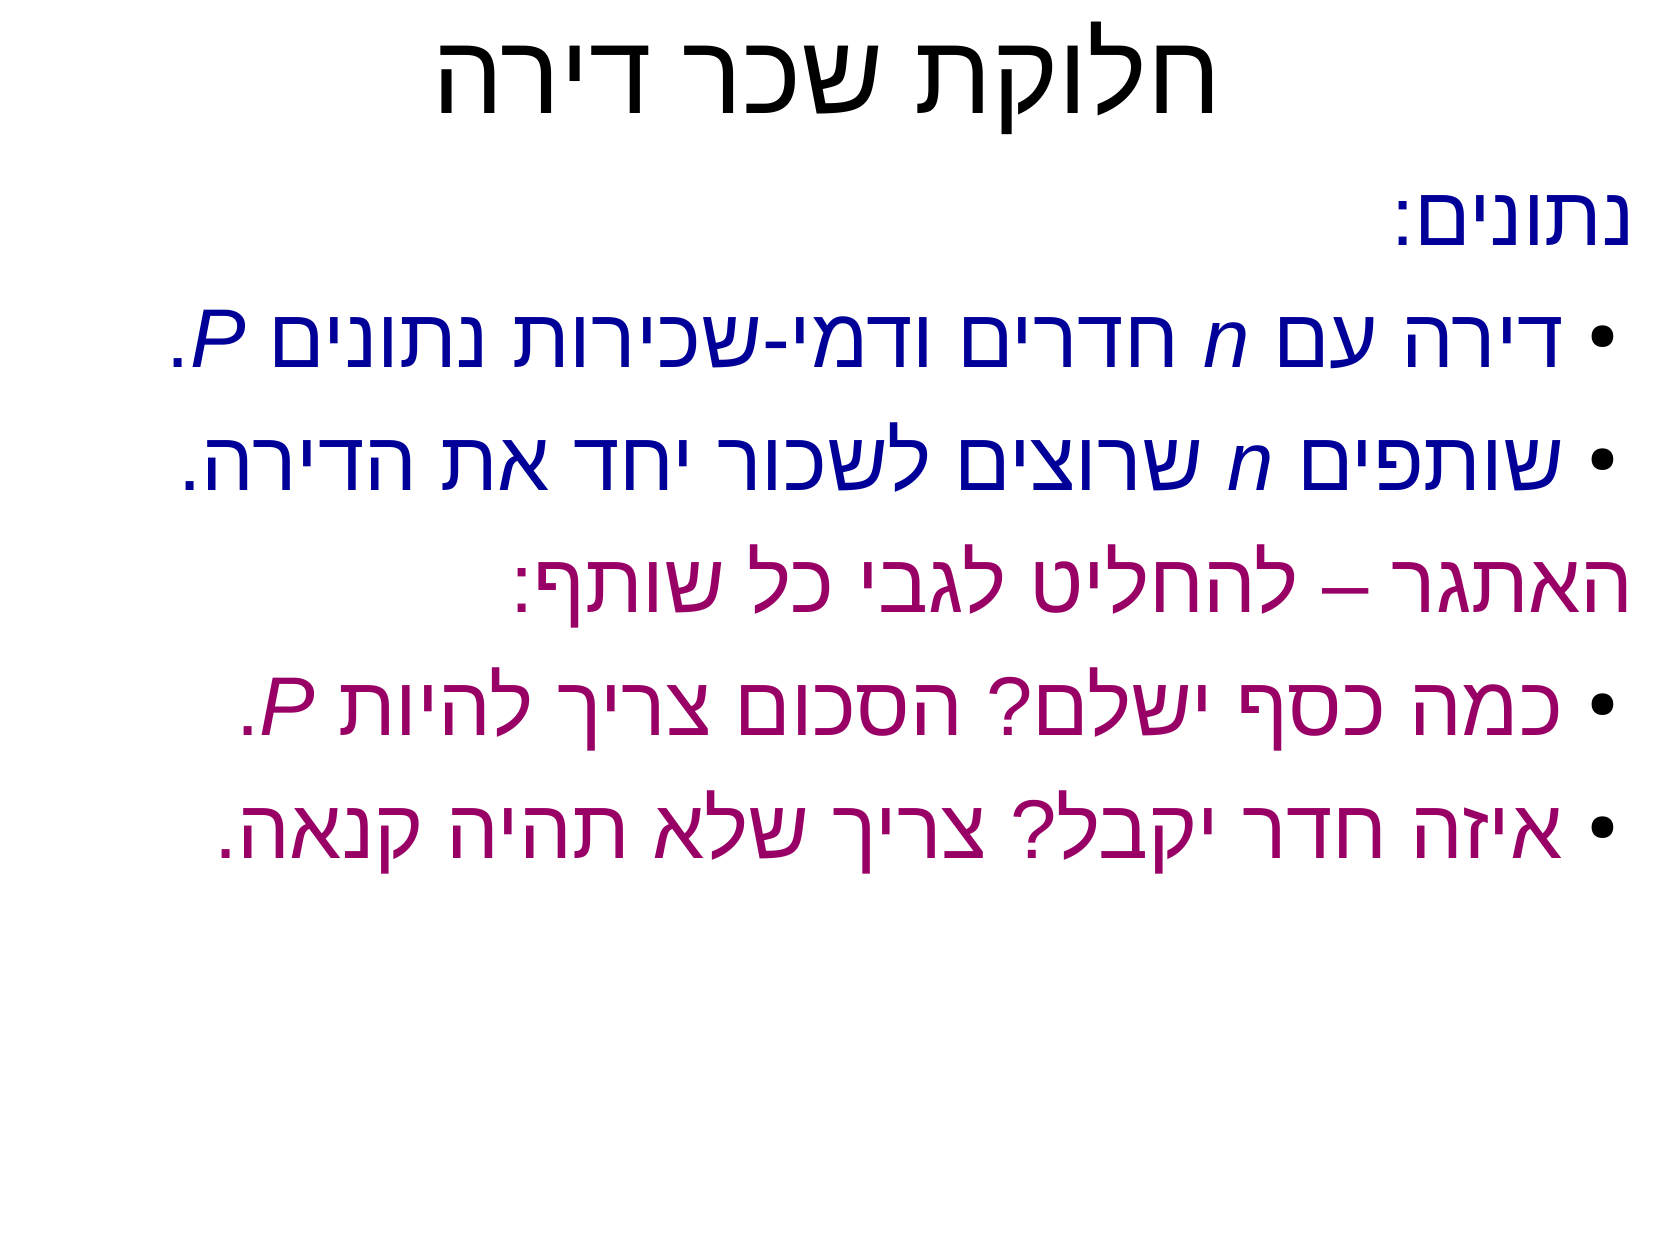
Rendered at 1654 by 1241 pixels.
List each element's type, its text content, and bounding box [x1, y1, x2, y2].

title חלוקת שכר דירה [0, 0, 1654, 151]
list נתונים: דירה עם n חדרים ודמי-שכירות נתונים P. שותפים n שרוצים לשכור יחד את הדירה. האתגר – להחליט לגבי כל שותף: כמה כסף ישלם? הסכום צריך להיות P. איזה חדר יקבל? צריך שלא תהיה קנאה. [15, 170, 1636, 1216]
